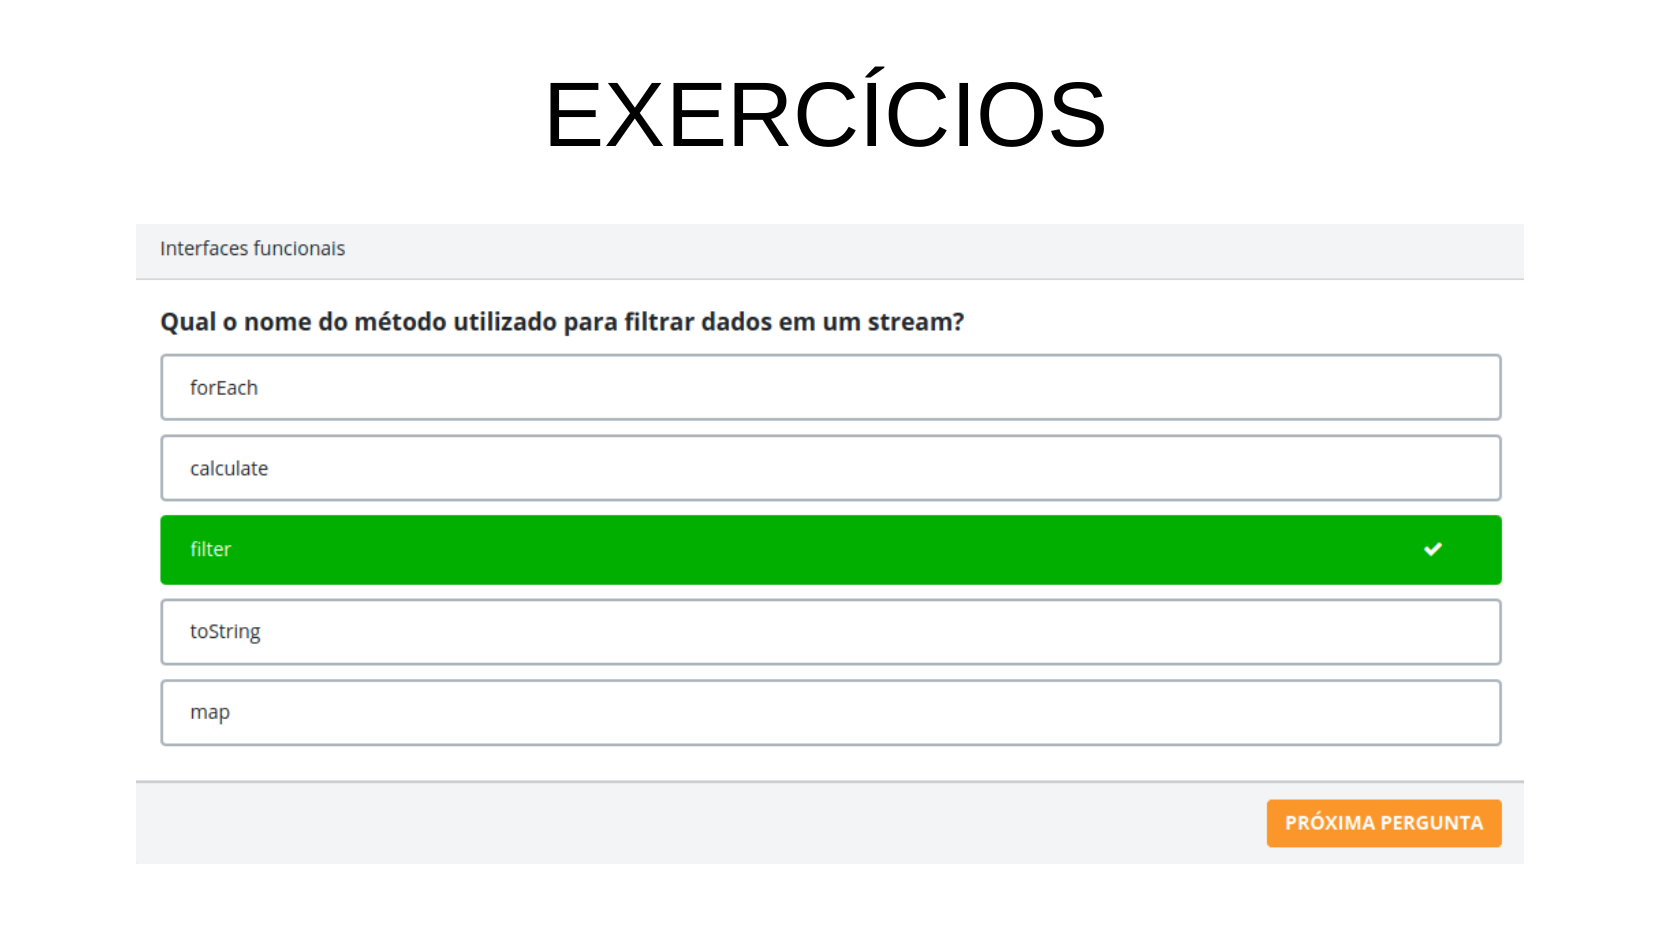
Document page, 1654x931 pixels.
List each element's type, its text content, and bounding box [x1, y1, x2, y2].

picture [136, 224, 1524, 864]
title EXERCÍCIOS [82, 37, 1571, 193]
